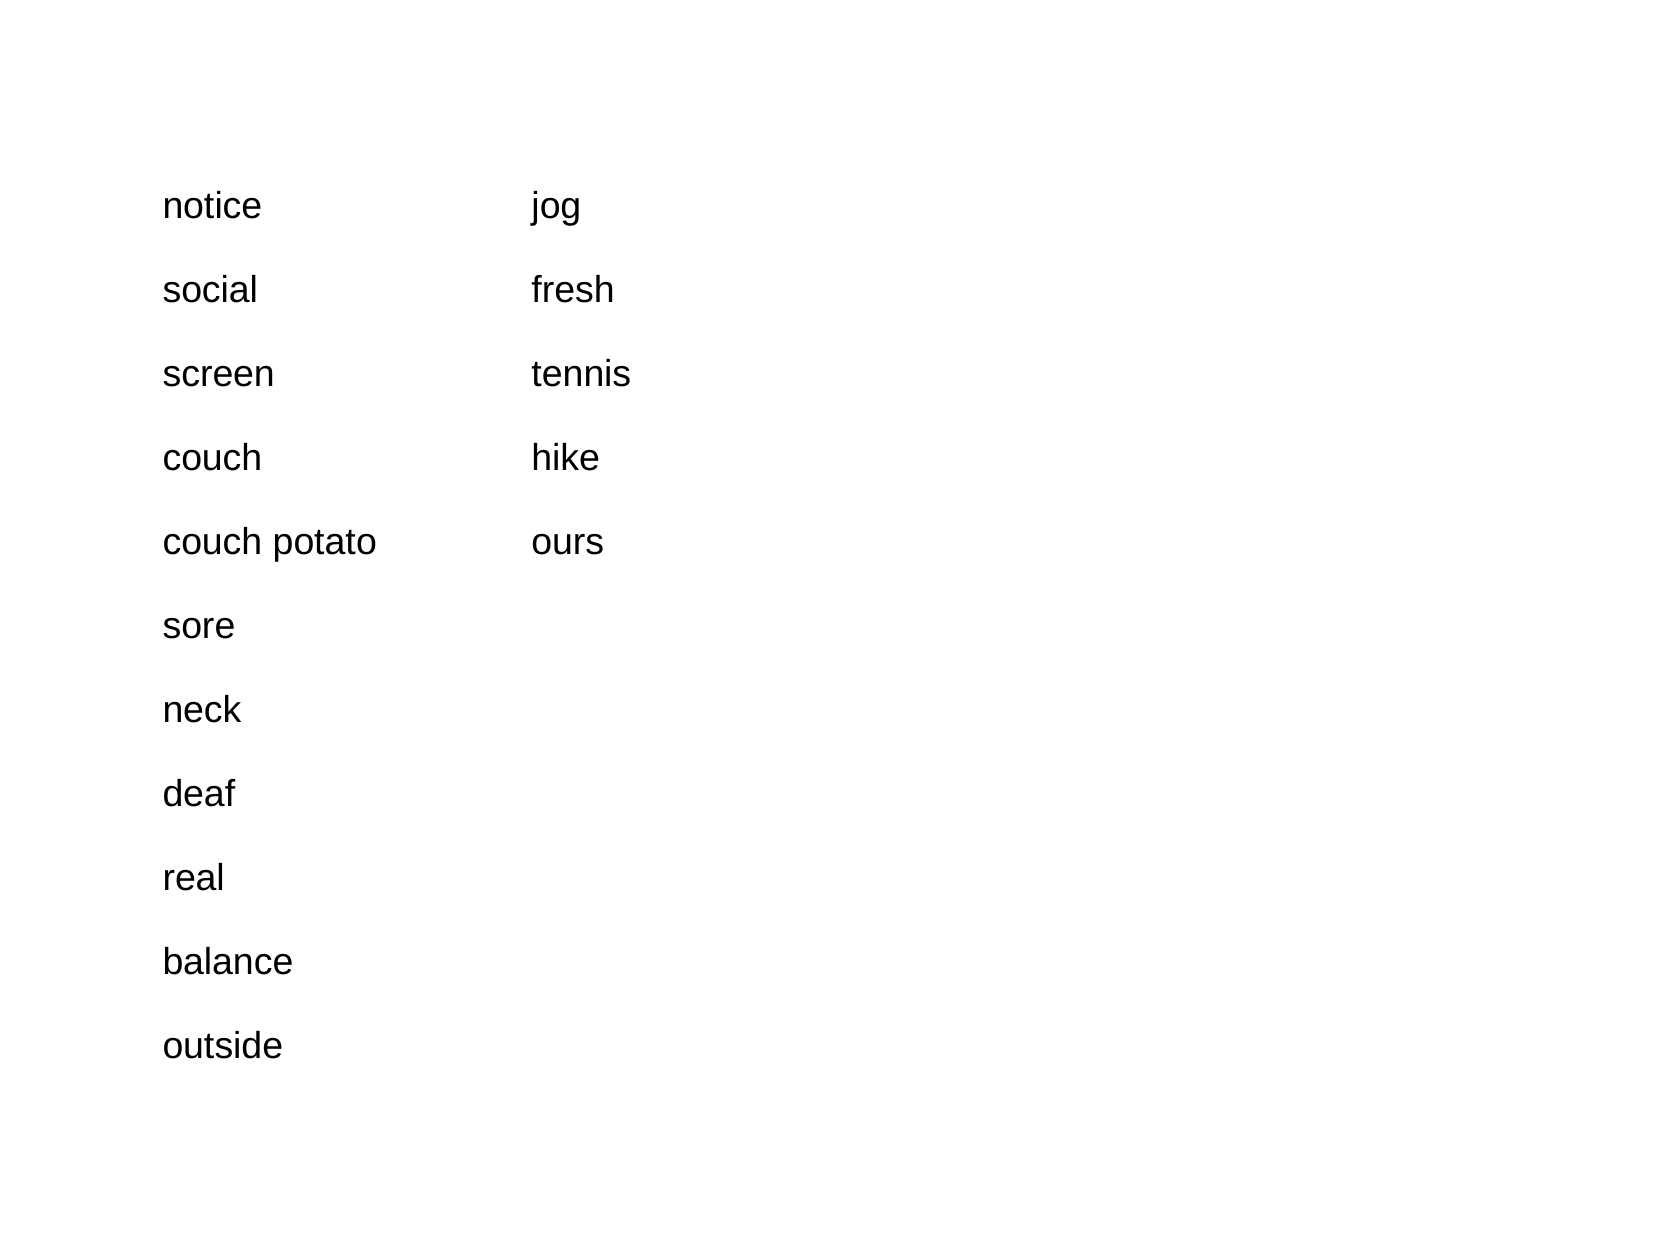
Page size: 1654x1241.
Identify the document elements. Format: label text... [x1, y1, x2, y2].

text_box notice jog social fresh screen tennis couch hike couch potato ours sore neck deaf real balance outside [147, 177, 1506, 1123]
